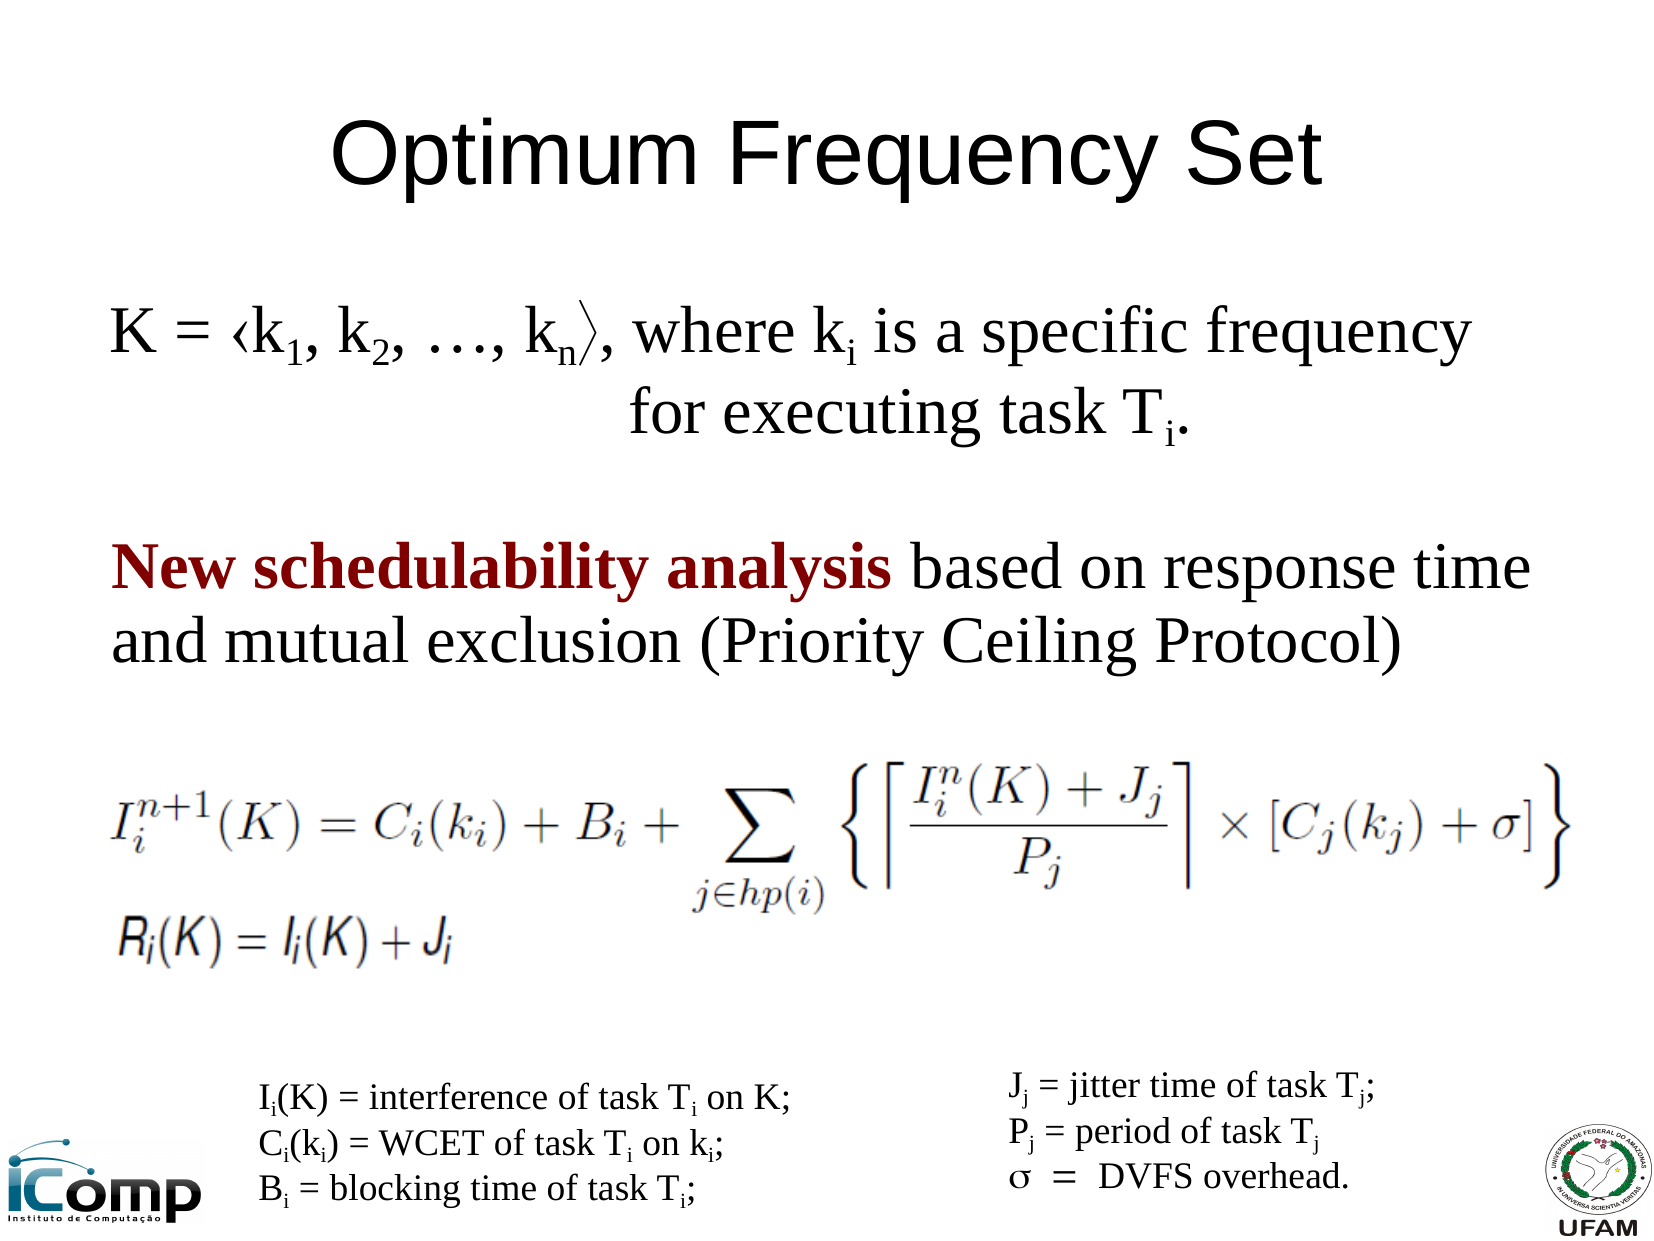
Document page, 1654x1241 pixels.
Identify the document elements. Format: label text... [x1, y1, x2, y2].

text_box Jj = jitter time of task Tj; Pj = period of task Tj s = DVFS overhead. [993, 1056, 1463, 1212]
picture [1545, 1124, 1652, 1236]
picture [5, 1139, 205, 1226]
text_box New schedulability analysis based on response time and mutual exclusion (Priority Ceiling Protocol) [96, 521, 1550, 685]
text_box K = ák1, k2, …, knñ, where ki is a specific frequency for executing task Ti. [94, 285, 1550, 471]
text_box Ii(K) = interference of task Ti on K; Ci(ki) = WCET of task Ti on ki; Bi = blocking time of task Ti; [243, 1068, 895, 1221]
title Optimum Frequency Set [82, 49, 1571, 257]
picture [98, 748, 1588, 993]
